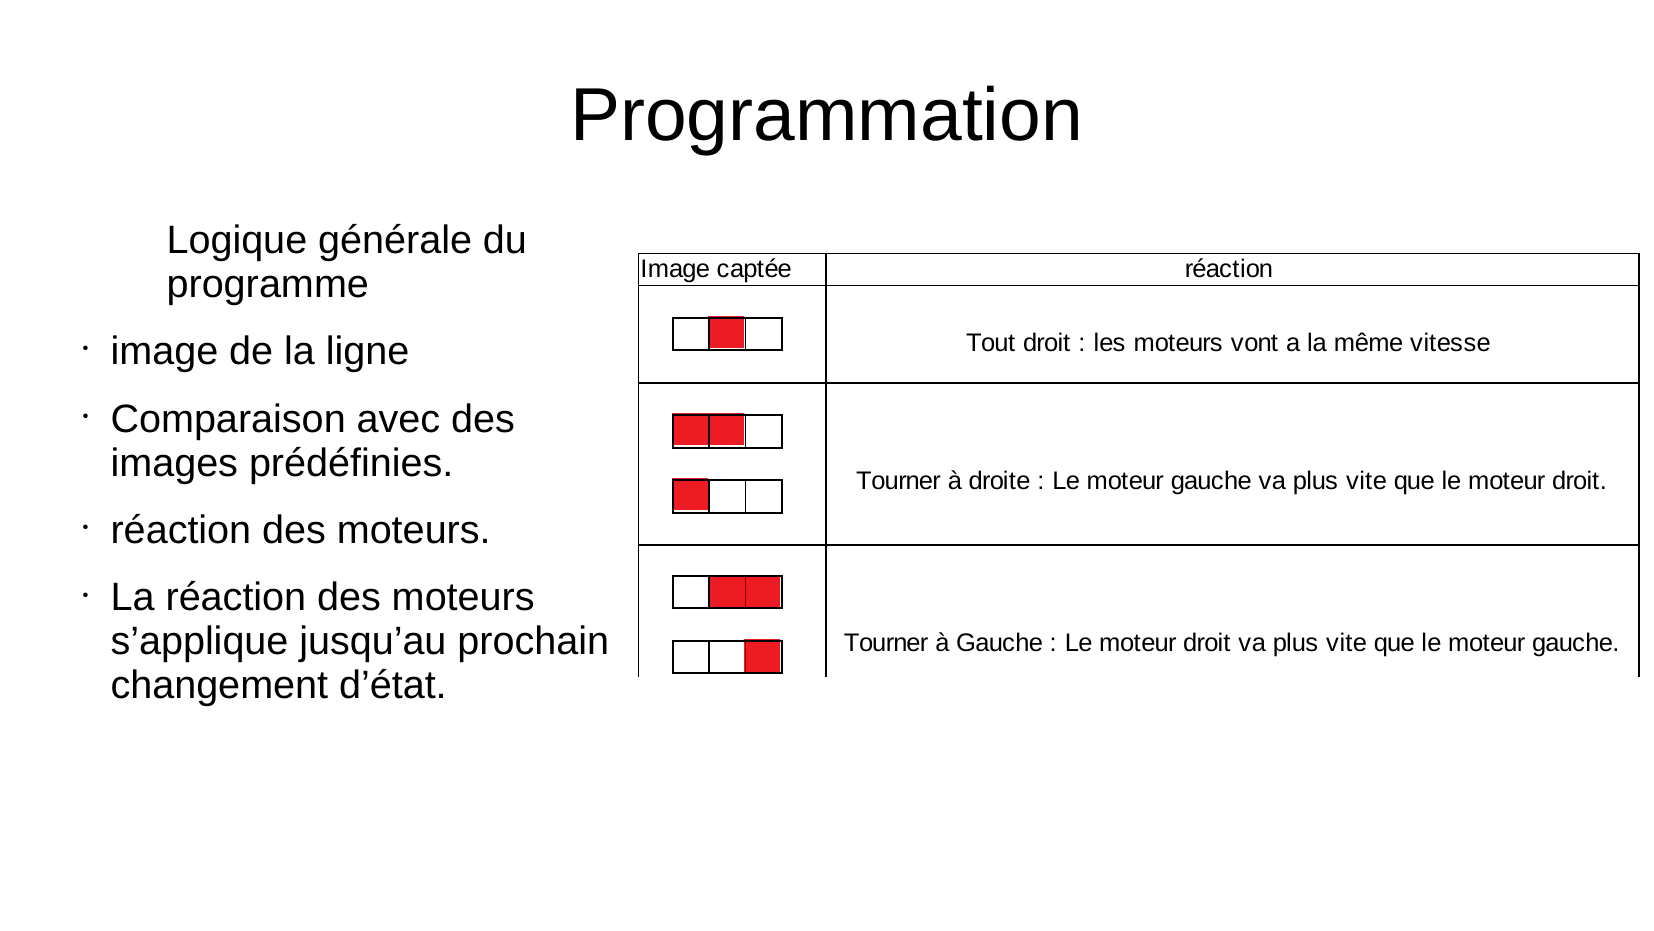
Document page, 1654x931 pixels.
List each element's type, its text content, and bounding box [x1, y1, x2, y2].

list Logique générale du programme image de la ligne Comparaison avec des images prédéfinies. réaction des moteurs. La réaction des moteurs s’applique jusqu’au prochain changement d’état. [82, 217, 615, 758]
title Programmation [82, 37, 1571, 193]
chart [637, 253, 1643, 677]
